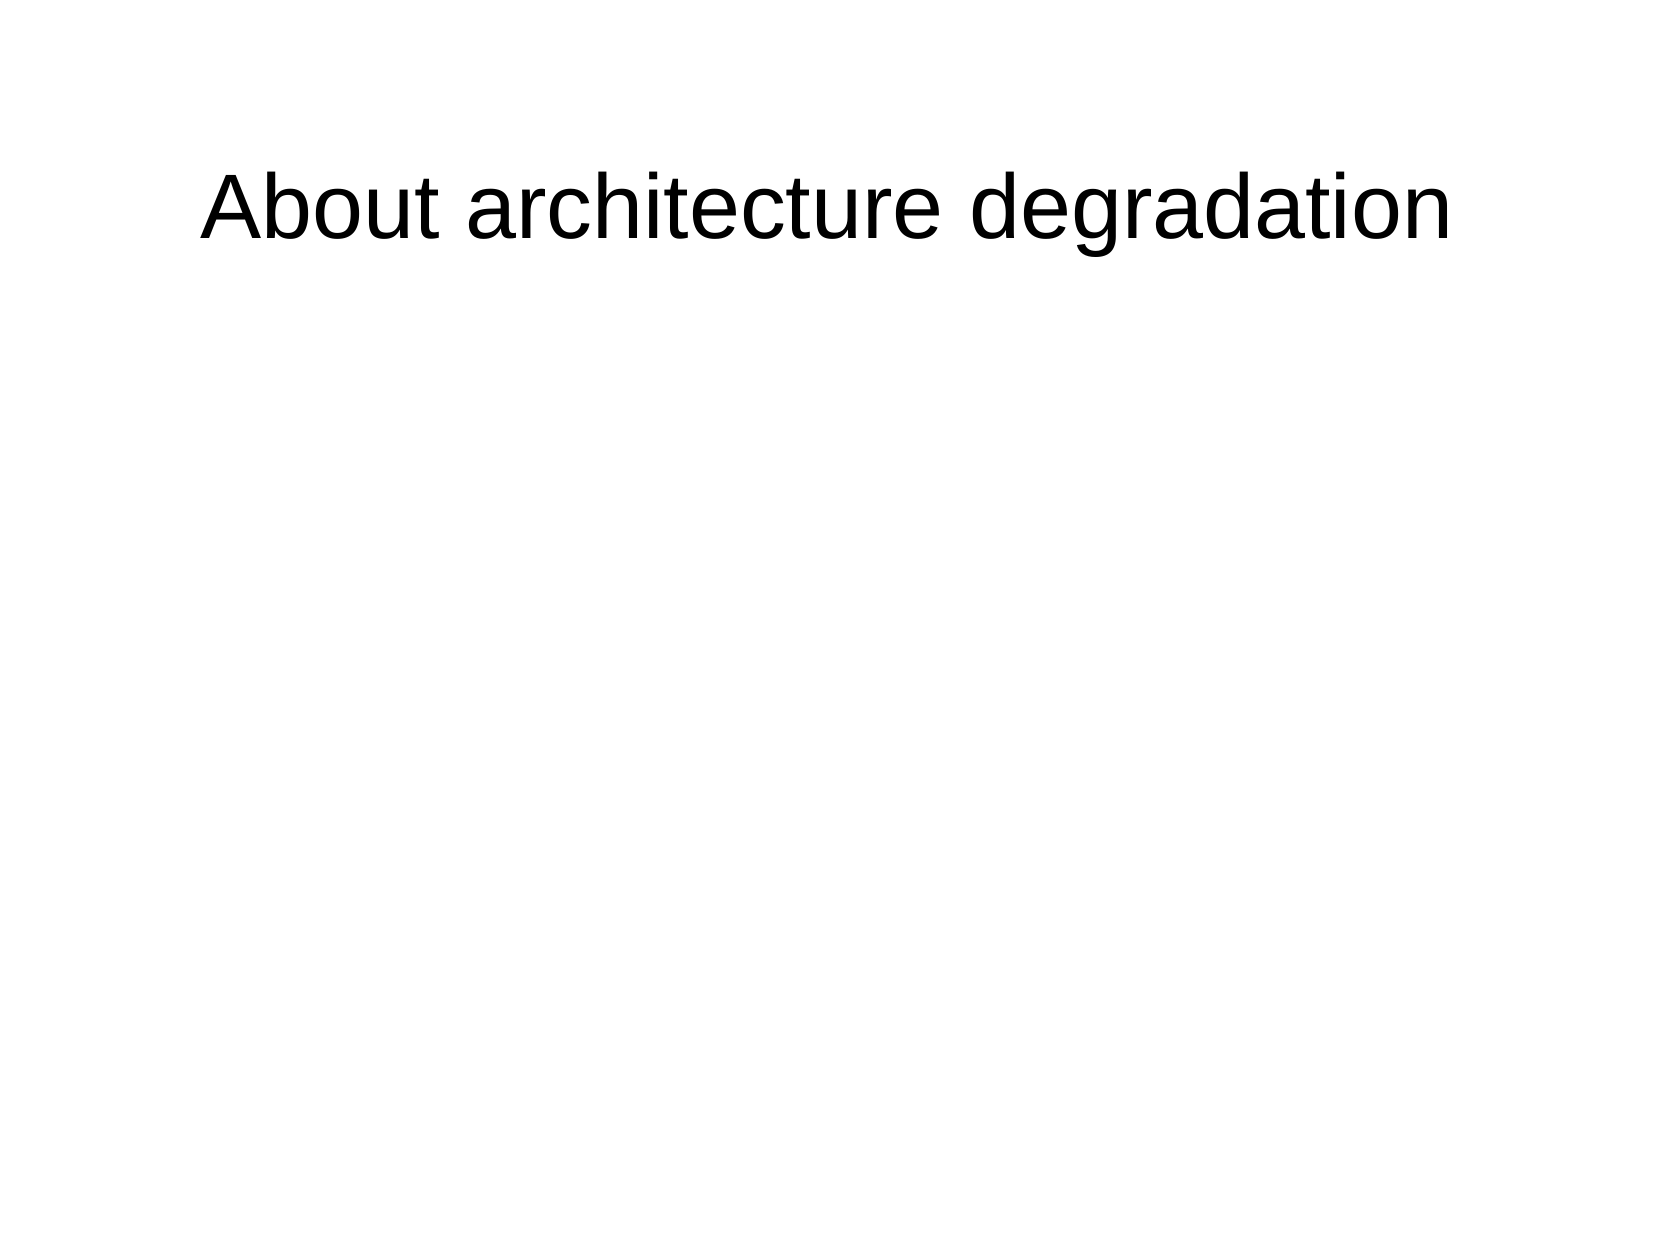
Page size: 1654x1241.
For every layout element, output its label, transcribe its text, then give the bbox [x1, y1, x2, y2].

title About architecture degradation [121, 102, 1534, 311]
